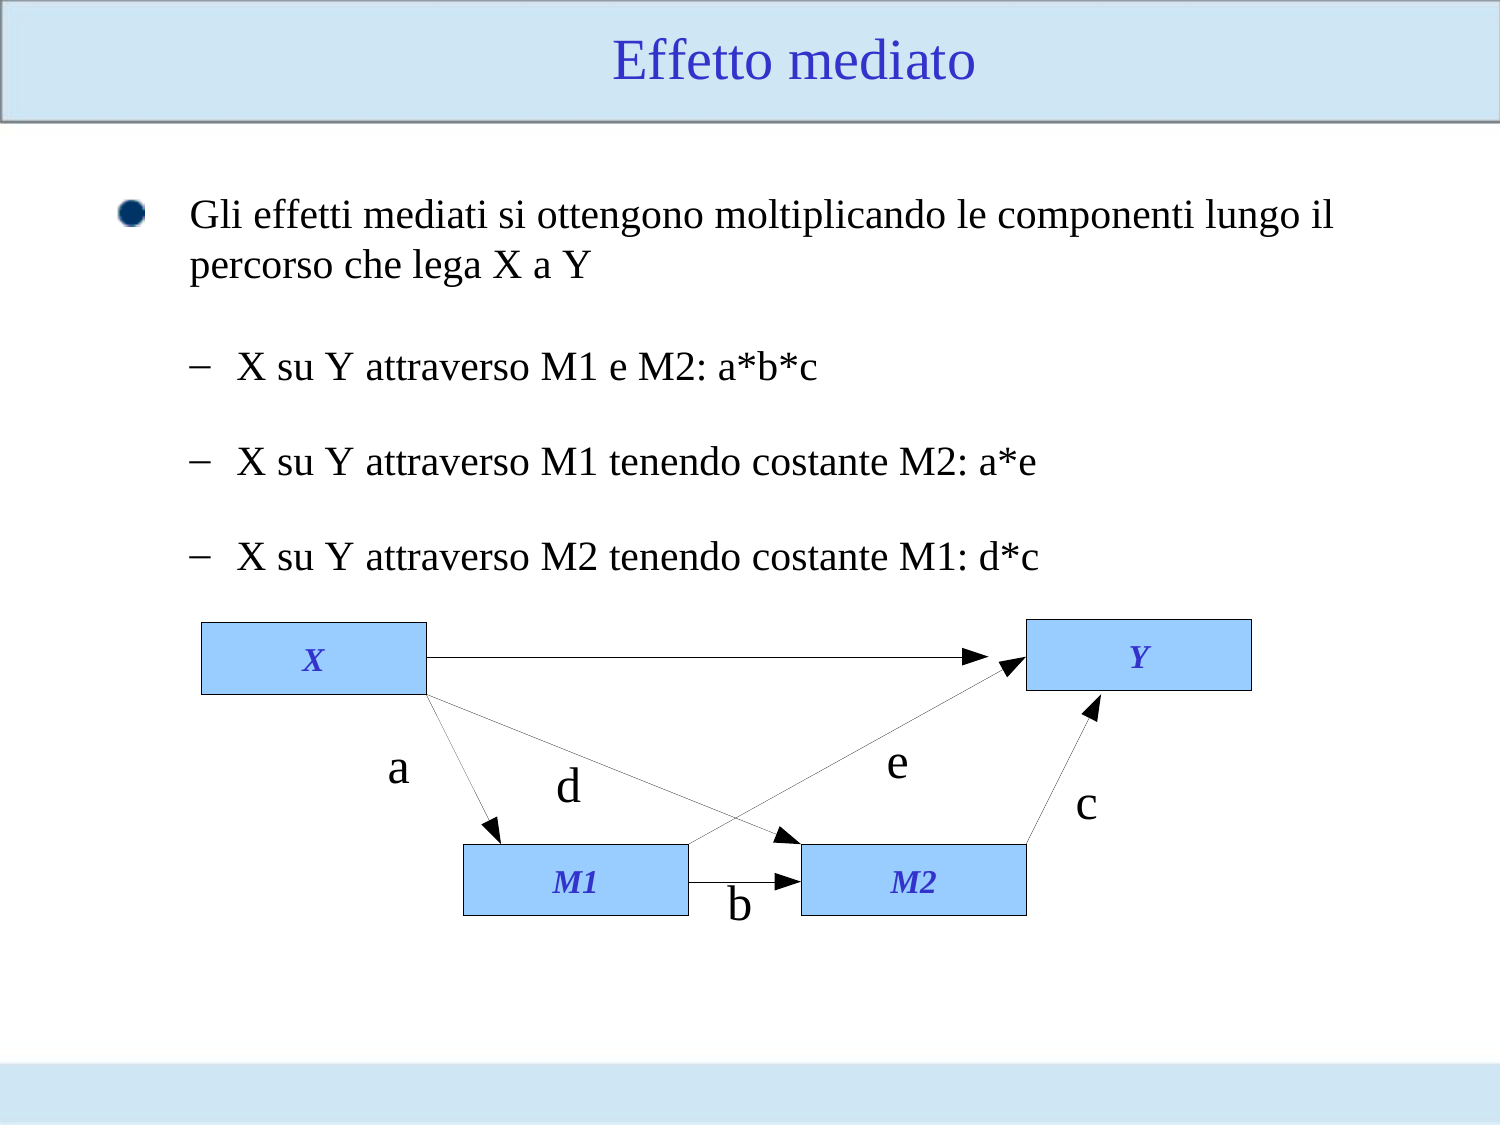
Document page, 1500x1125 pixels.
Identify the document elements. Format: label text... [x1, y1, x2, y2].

text_box X [201, 622, 427, 695]
text_box Y [1026, 619, 1252, 691]
picture [0, 0, 1500, 1125]
text_box Gli effetti mediati si ottengono moltiplicando le componenti lungo il percorso che lega X a Y X su Y attraverso M1 e M2: a*b*c X su Y attraverso M1 tenendo costante M2: a*e X su Y attraverso M2 tenendo costante M1: d*c [99, 179, 1438, 587]
text_box M2 [801, 844, 1027, 916]
text_box b [712, 862, 788, 938]
text_box d [541, 744, 617, 820]
title Effetto mediato [138, 0, 1451, 113]
text_box a [372, 726, 448, 802]
text_box M1 [463, 844, 689, 916]
text_box c [1060, 762, 1136, 838]
text_box e [871, 721, 947, 796]
